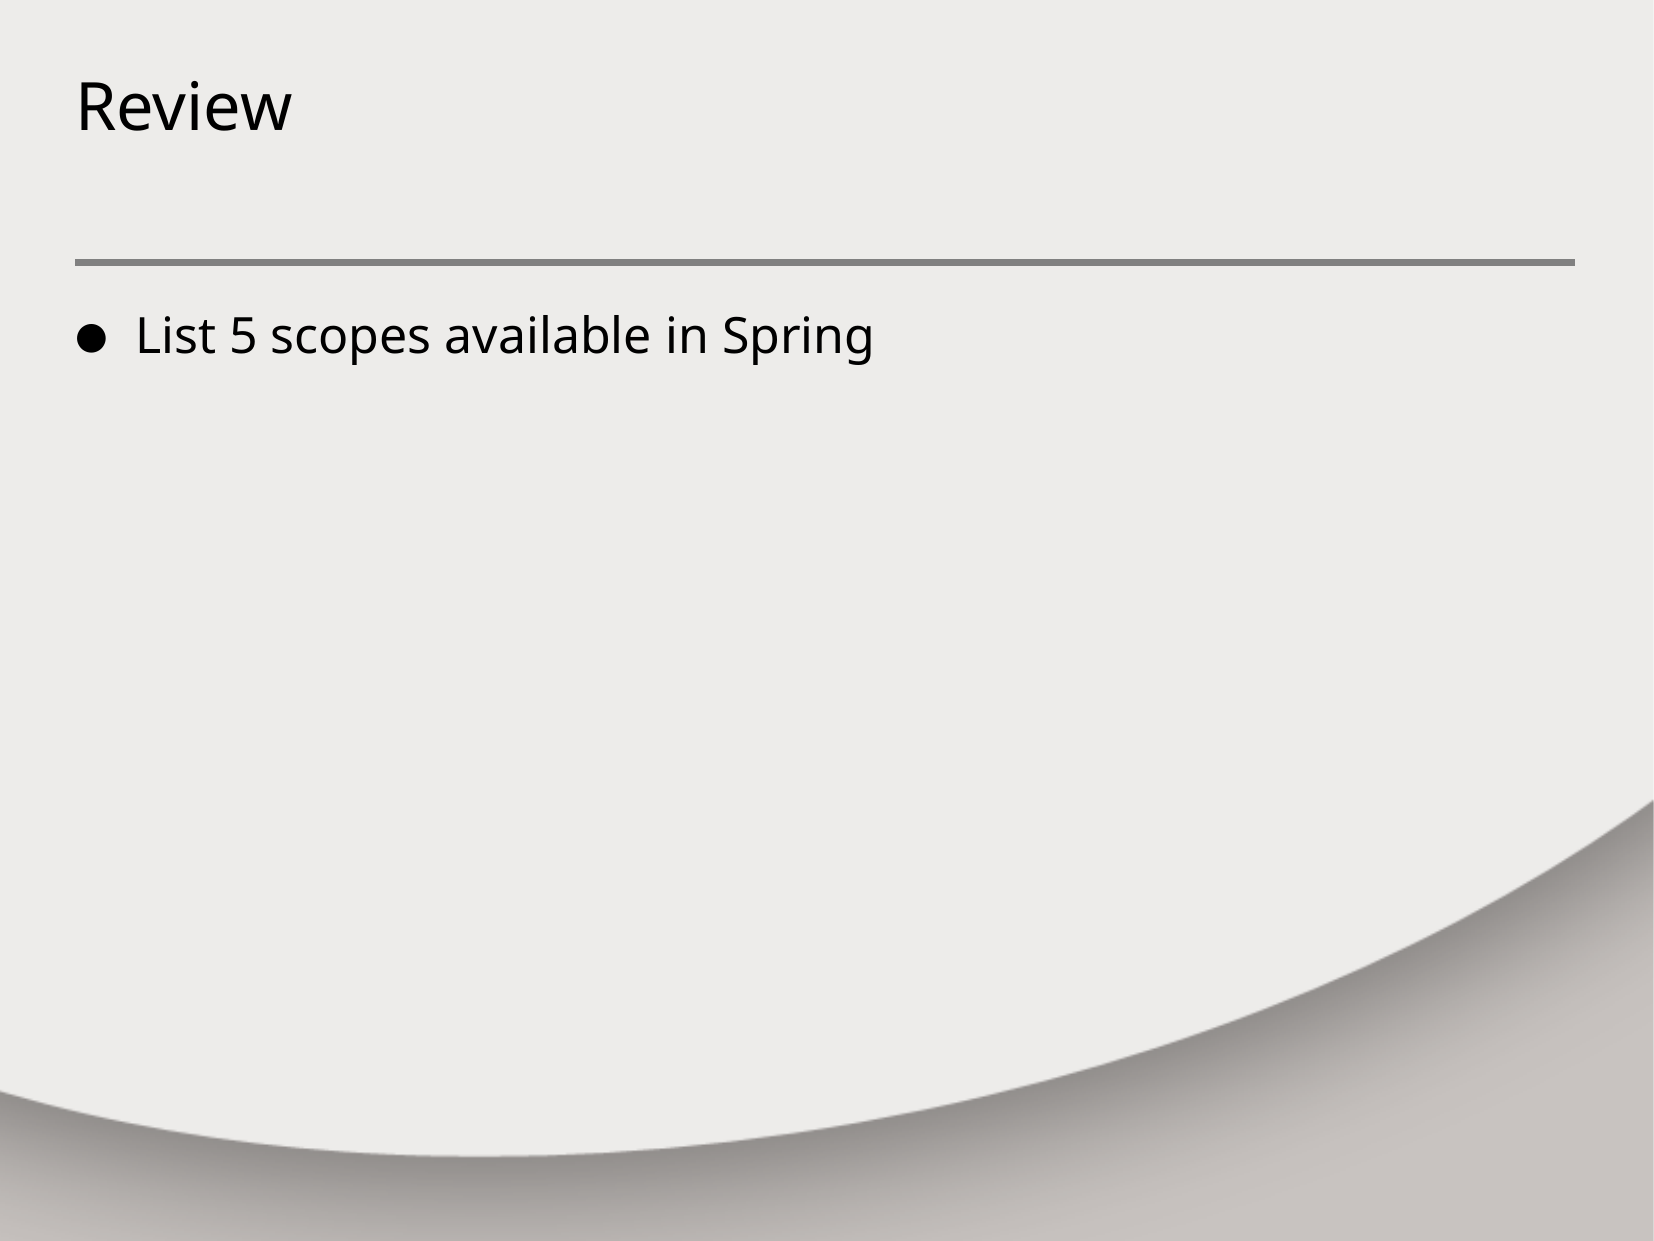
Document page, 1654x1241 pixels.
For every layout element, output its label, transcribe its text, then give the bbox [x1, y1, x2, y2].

title Review [75, 75, 1576, 226]
picture [0, 0, 1654, 1241]
list List 5 scopes available in Spring [75, 300, 1576, 1163]
